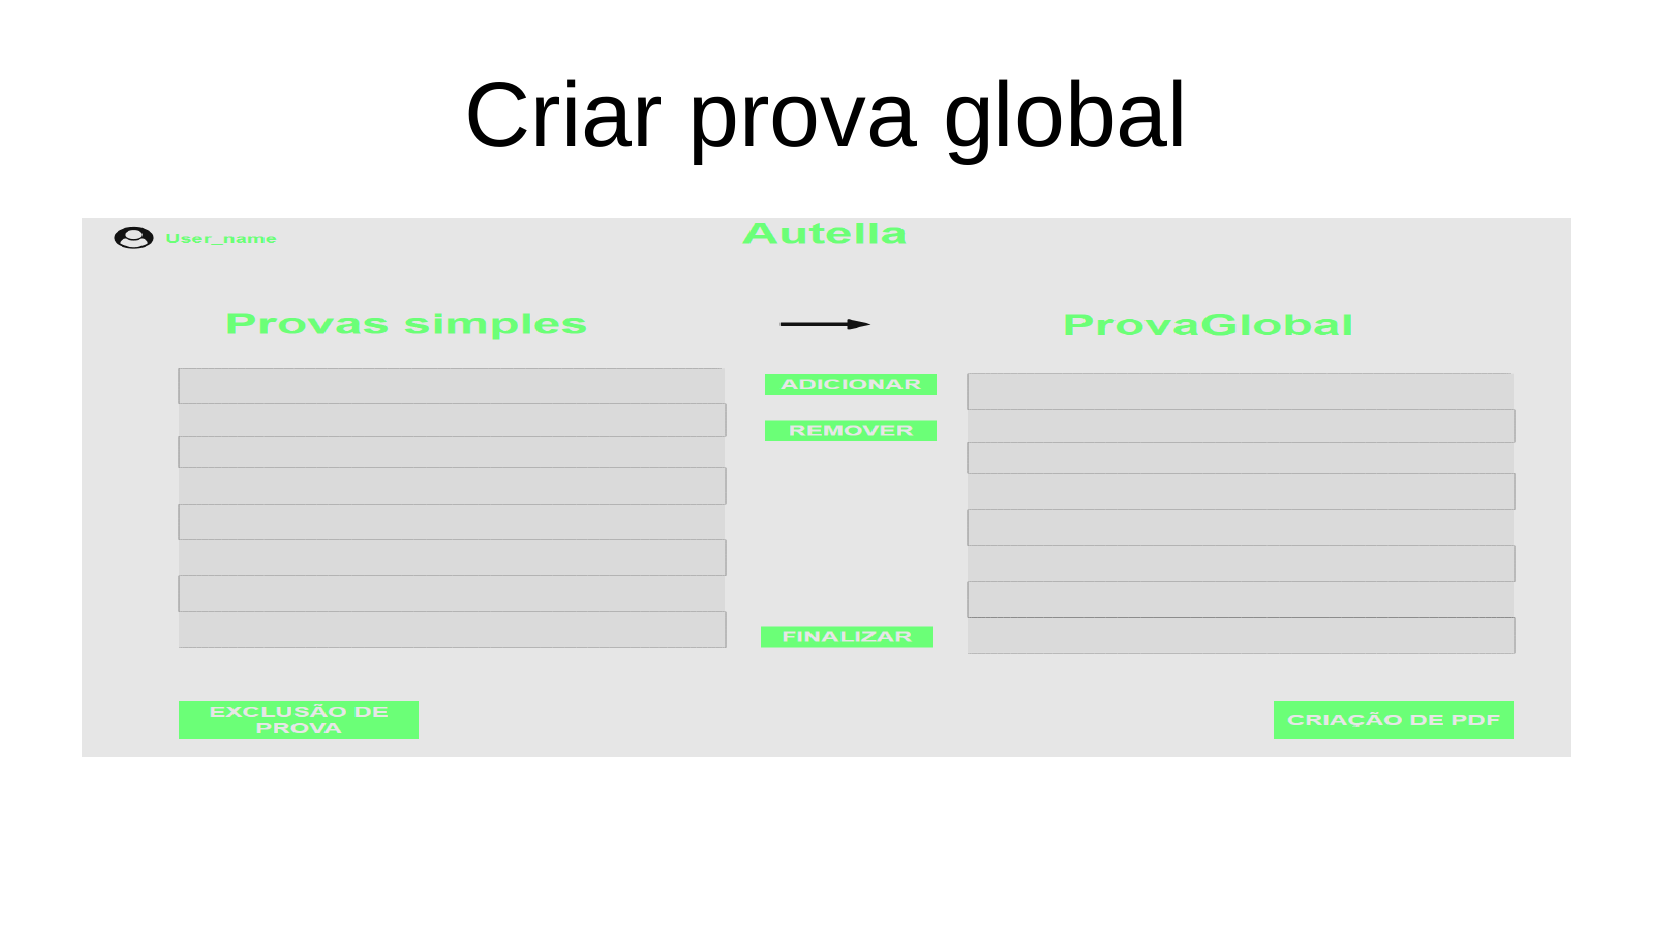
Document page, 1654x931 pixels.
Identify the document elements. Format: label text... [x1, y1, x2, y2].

picture [82, 217, 1571, 758]
title Criar prova global [82, 37, 1571, 193]
